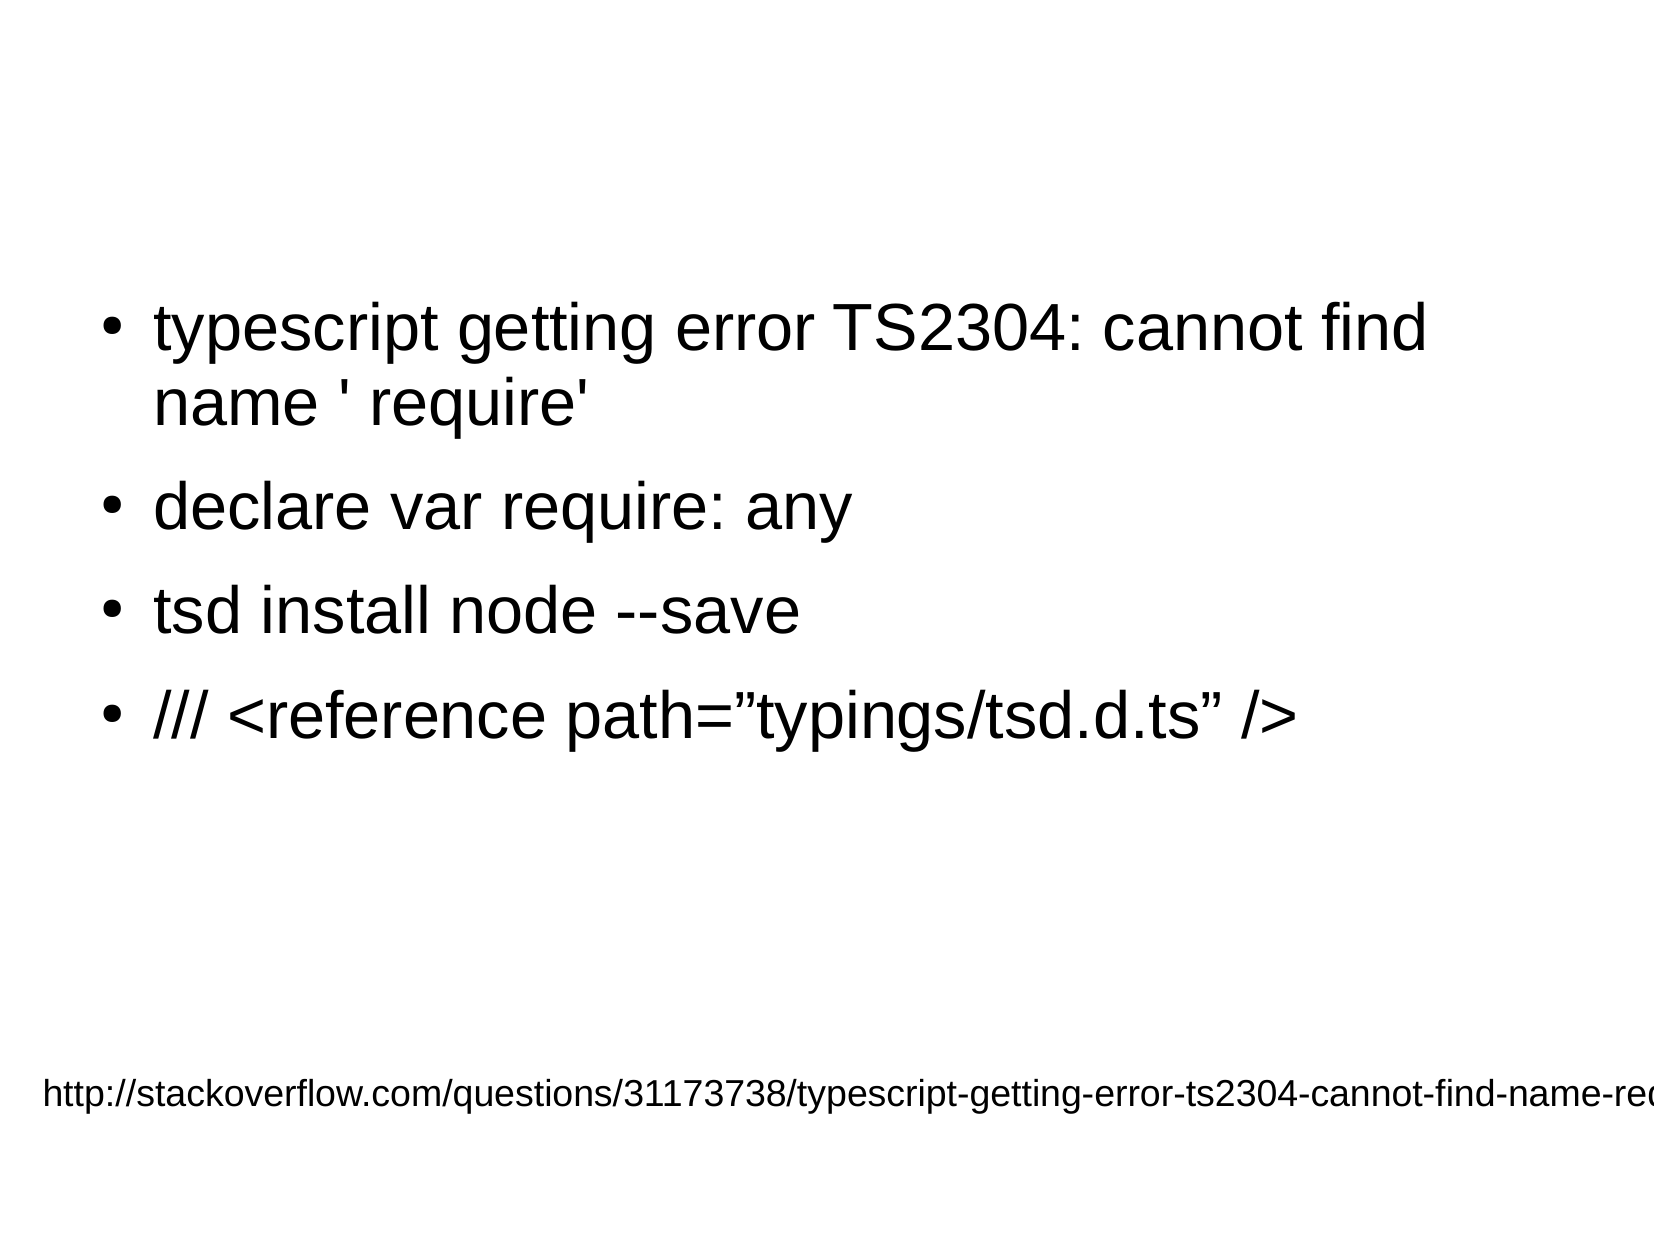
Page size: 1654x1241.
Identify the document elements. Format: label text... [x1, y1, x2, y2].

list typescript getting error TS2304: cannot find name ' require' declare var require: any tsd install node --save /// <reference path=”typings/tsd.d.ts” /> [82, 290, 1571, 1010]
text_box http://stackoverflow.com/questions/31173738/typescript-getting-error-ts2304-cannot-find-name-require [27, 1065, 1654, 1123]
